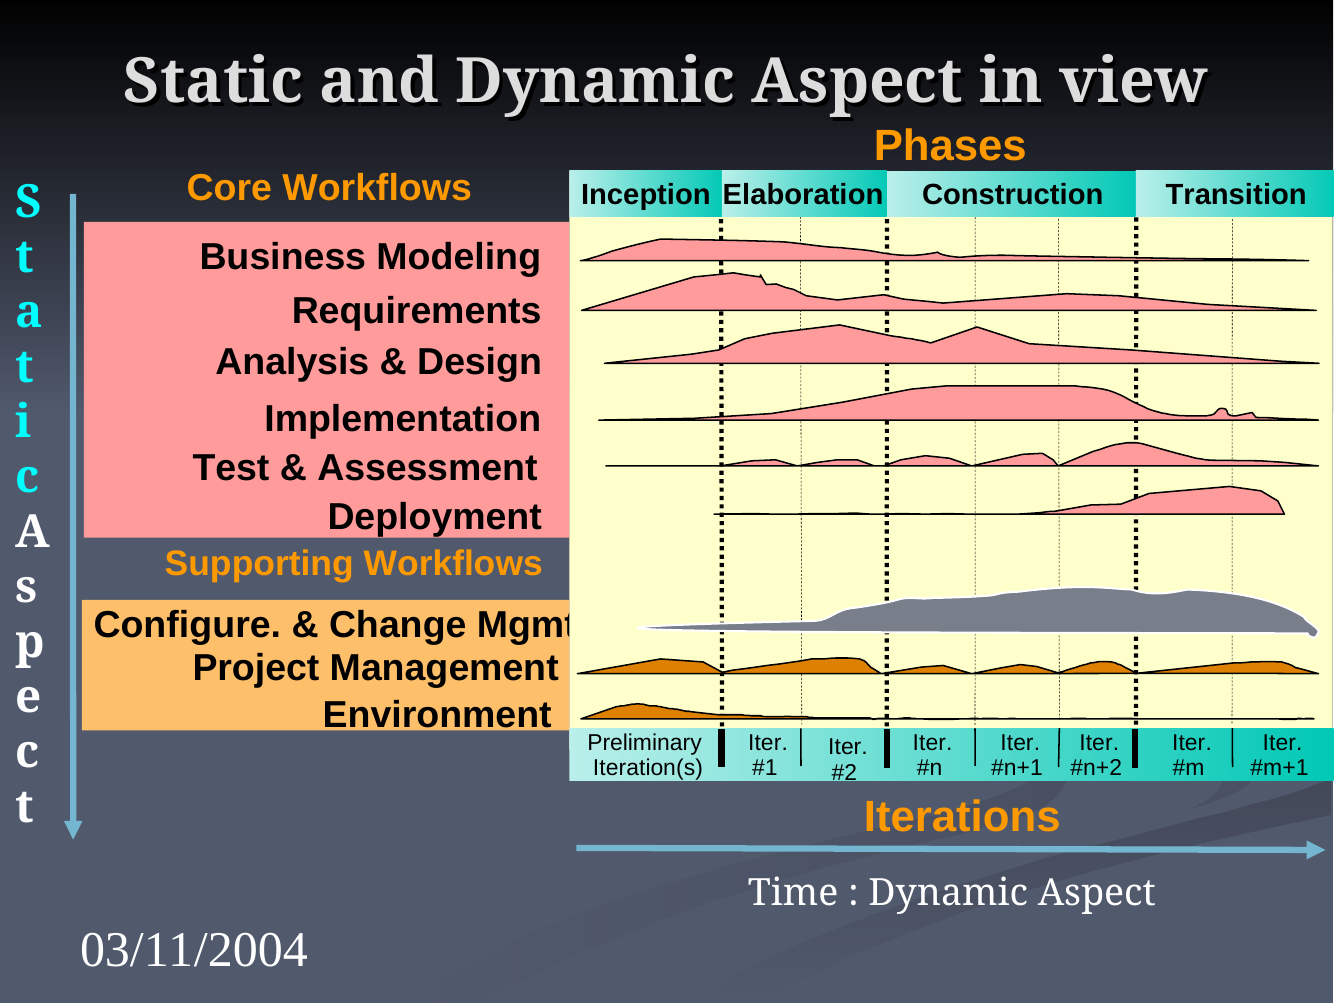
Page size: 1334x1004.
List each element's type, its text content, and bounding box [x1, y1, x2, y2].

text_box Iter. #m+1 [1241, 730, 1318, 781]
text_box Supporting Workflows [164, 544, 562, 583]
text_box Iter. #m [1146, 730, 1231, 781]
text_box Iter. #n [892, 730, 967, 781]
text_box Configure. & Change Mgmt [93, 604, 569, 646]
text_box Analysis & Design [215, 342, 543, 383]
text_box Construction [896, 179, 1129, 211]
text_box Implementation [264, 399, 542, 441]
text_box Iter. #2 [820, 730, 869, 785]
text_box Transition [1147, 179, 1326, 211]
text_box Test & Assessment [192, 447, 538, 489]
text_box Environment [322, 694, 553, 736]
text_box Iterations [864, 793, 1061, 841]
text_box Iter. #1 [741, 730, 789, 781]
text_box Inception [580, 179, 711, 211]
text_box [81, 170, 1334, 781]
text_box Iter. #n+1 [982, 730, 1052, 781]
text_box Core Workflows [186, 168, 569, 209]
text_box Iter. #n+2 [1063, 730, 1129, 781]
text_box Phases [873, 122, 1027, 170]
text_box Business Modeling [163, 237, 542, 279]
text_box Elaboration [722, 179, 884, 211]
text_box Time : Dynamic Aspect [732, 860, 1172, 921]
text_box Stat ic Aspect [0, 164, 62, 840]
text_box Preliminary Iteration(s) [587, 730, 709, 781]
text_box Deployment [327, 496, 542, 538]
text_box Requirements [237, 290, 542, 332]
text_box Project Management [192, 647, 560, 689]
title Static and Dynamic Aspect in view [66, 0, 1267, 160]
